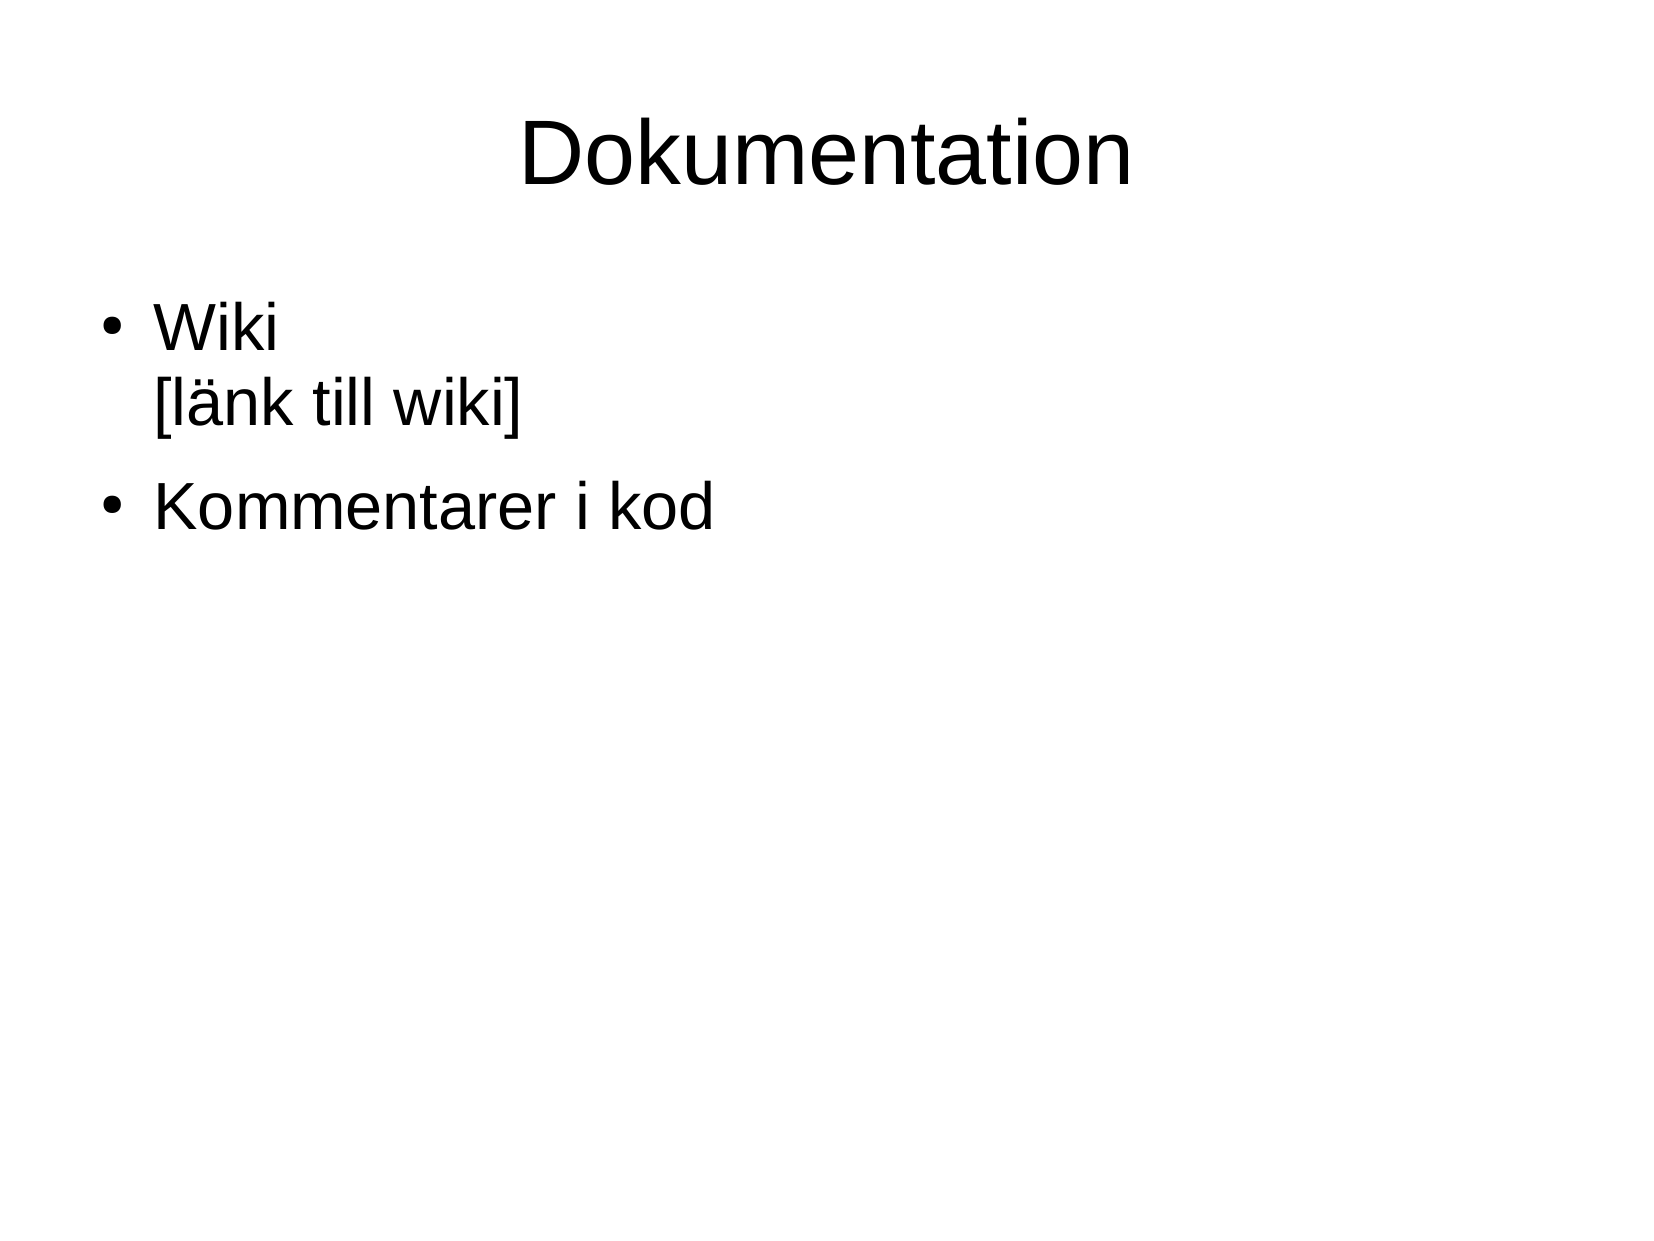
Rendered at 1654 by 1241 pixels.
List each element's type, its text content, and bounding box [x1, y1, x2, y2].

list Wiki [länk till wiki] Kommentarer i kod [82, 290, 1571, 1010]
title Dokumentation [82, 49, 1571, 257]
